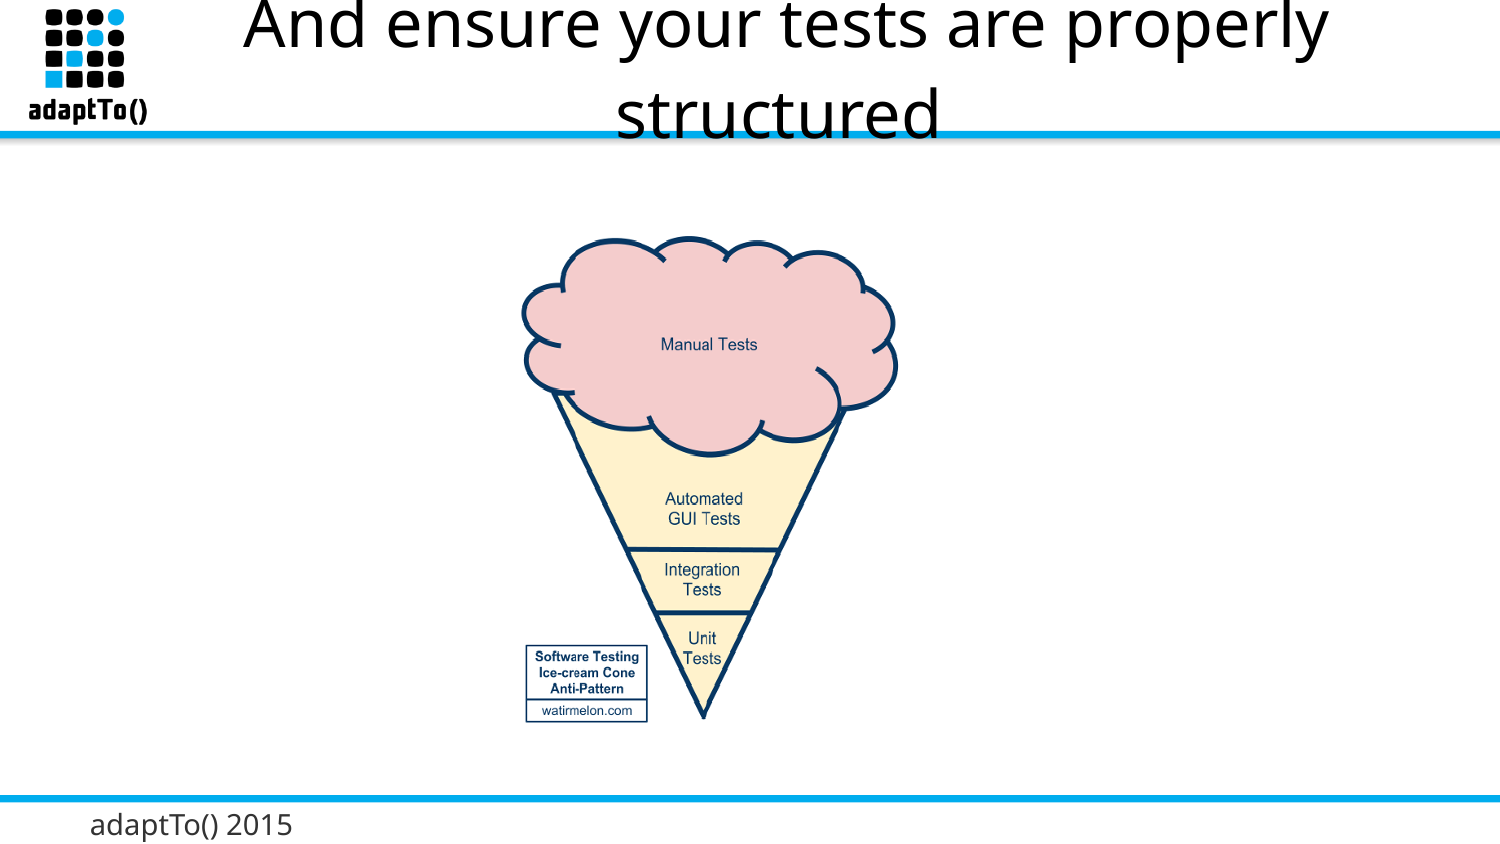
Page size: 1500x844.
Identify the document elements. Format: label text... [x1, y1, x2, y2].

picture [27, 6, 148, 126]
title And ensure your tests are properly structured [150, 15, 1425, 121]
picture [510, 209, 904, 735]
